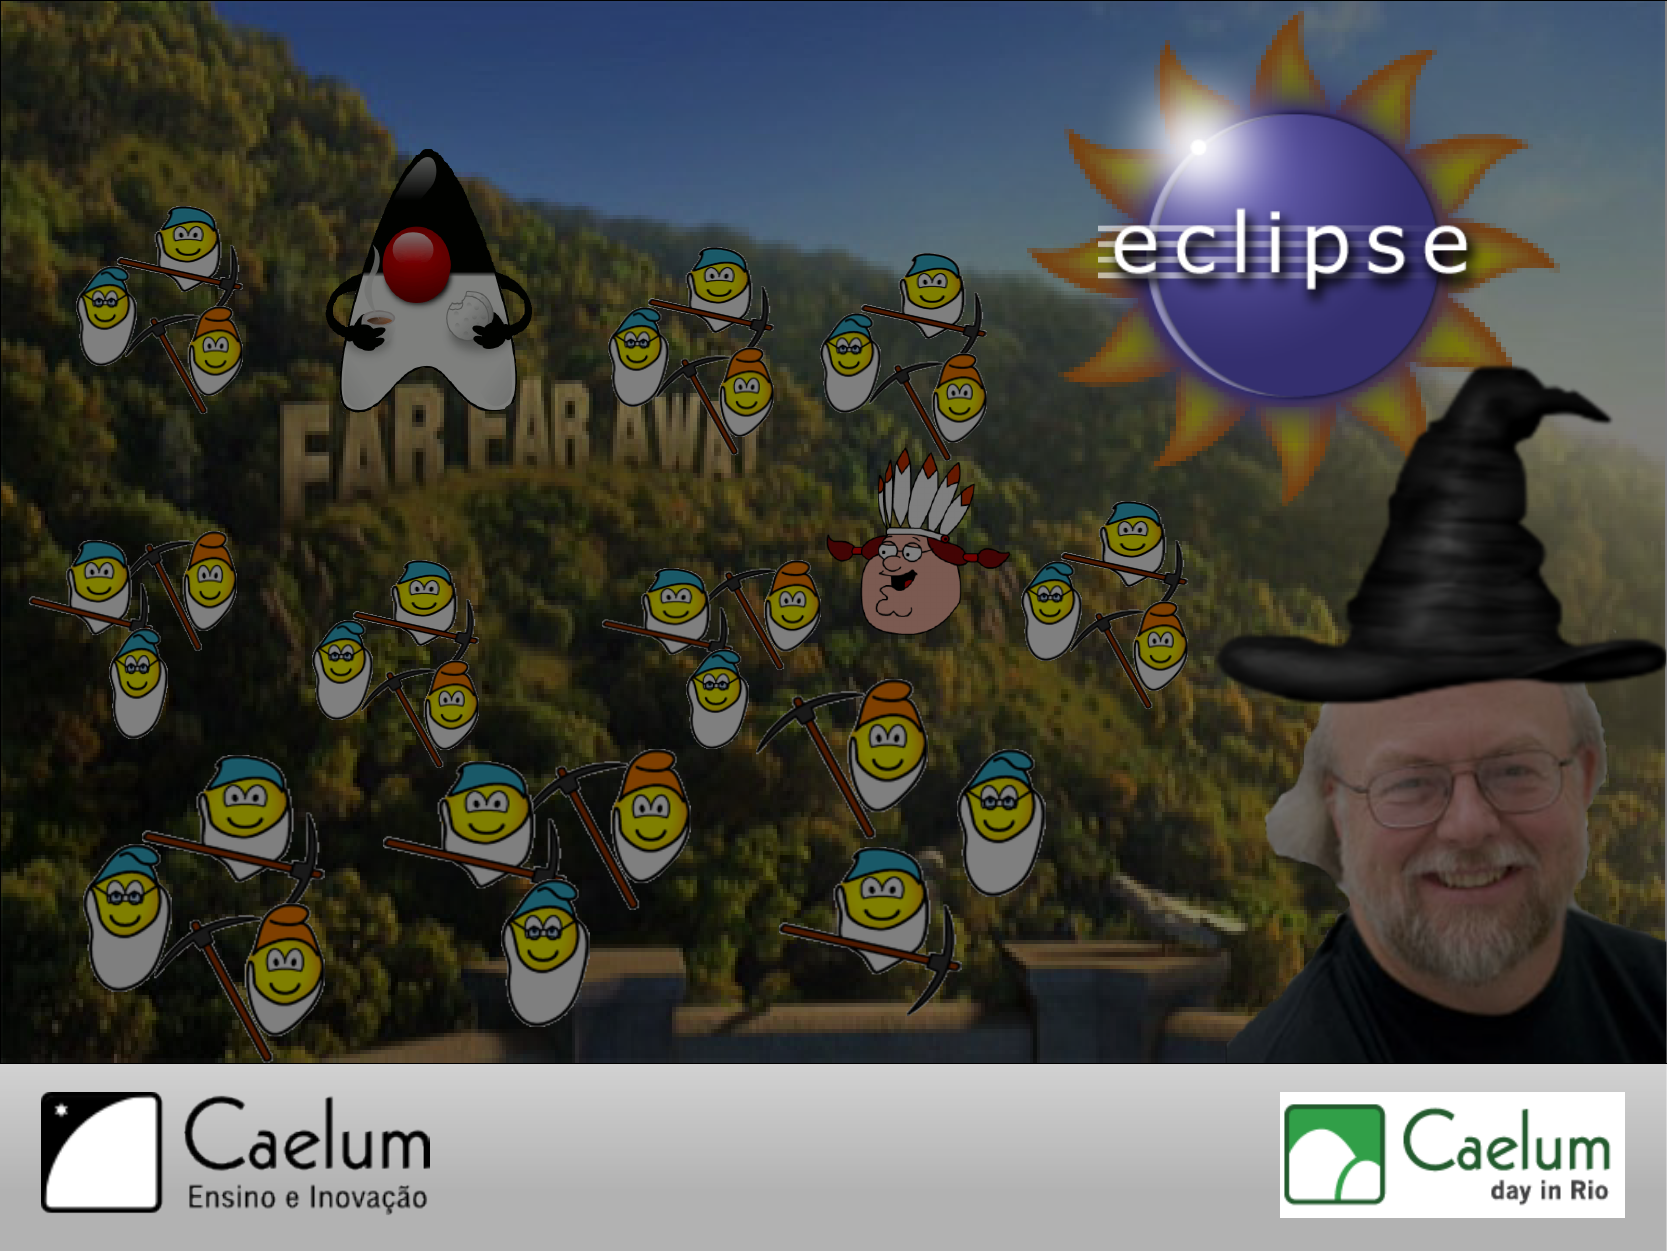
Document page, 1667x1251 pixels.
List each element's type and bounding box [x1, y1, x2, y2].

text_box [0, 0, 1667, 1064]
picture [1098, 52, 1490, 443]
picture [0, 1064, 1667, 1251]
